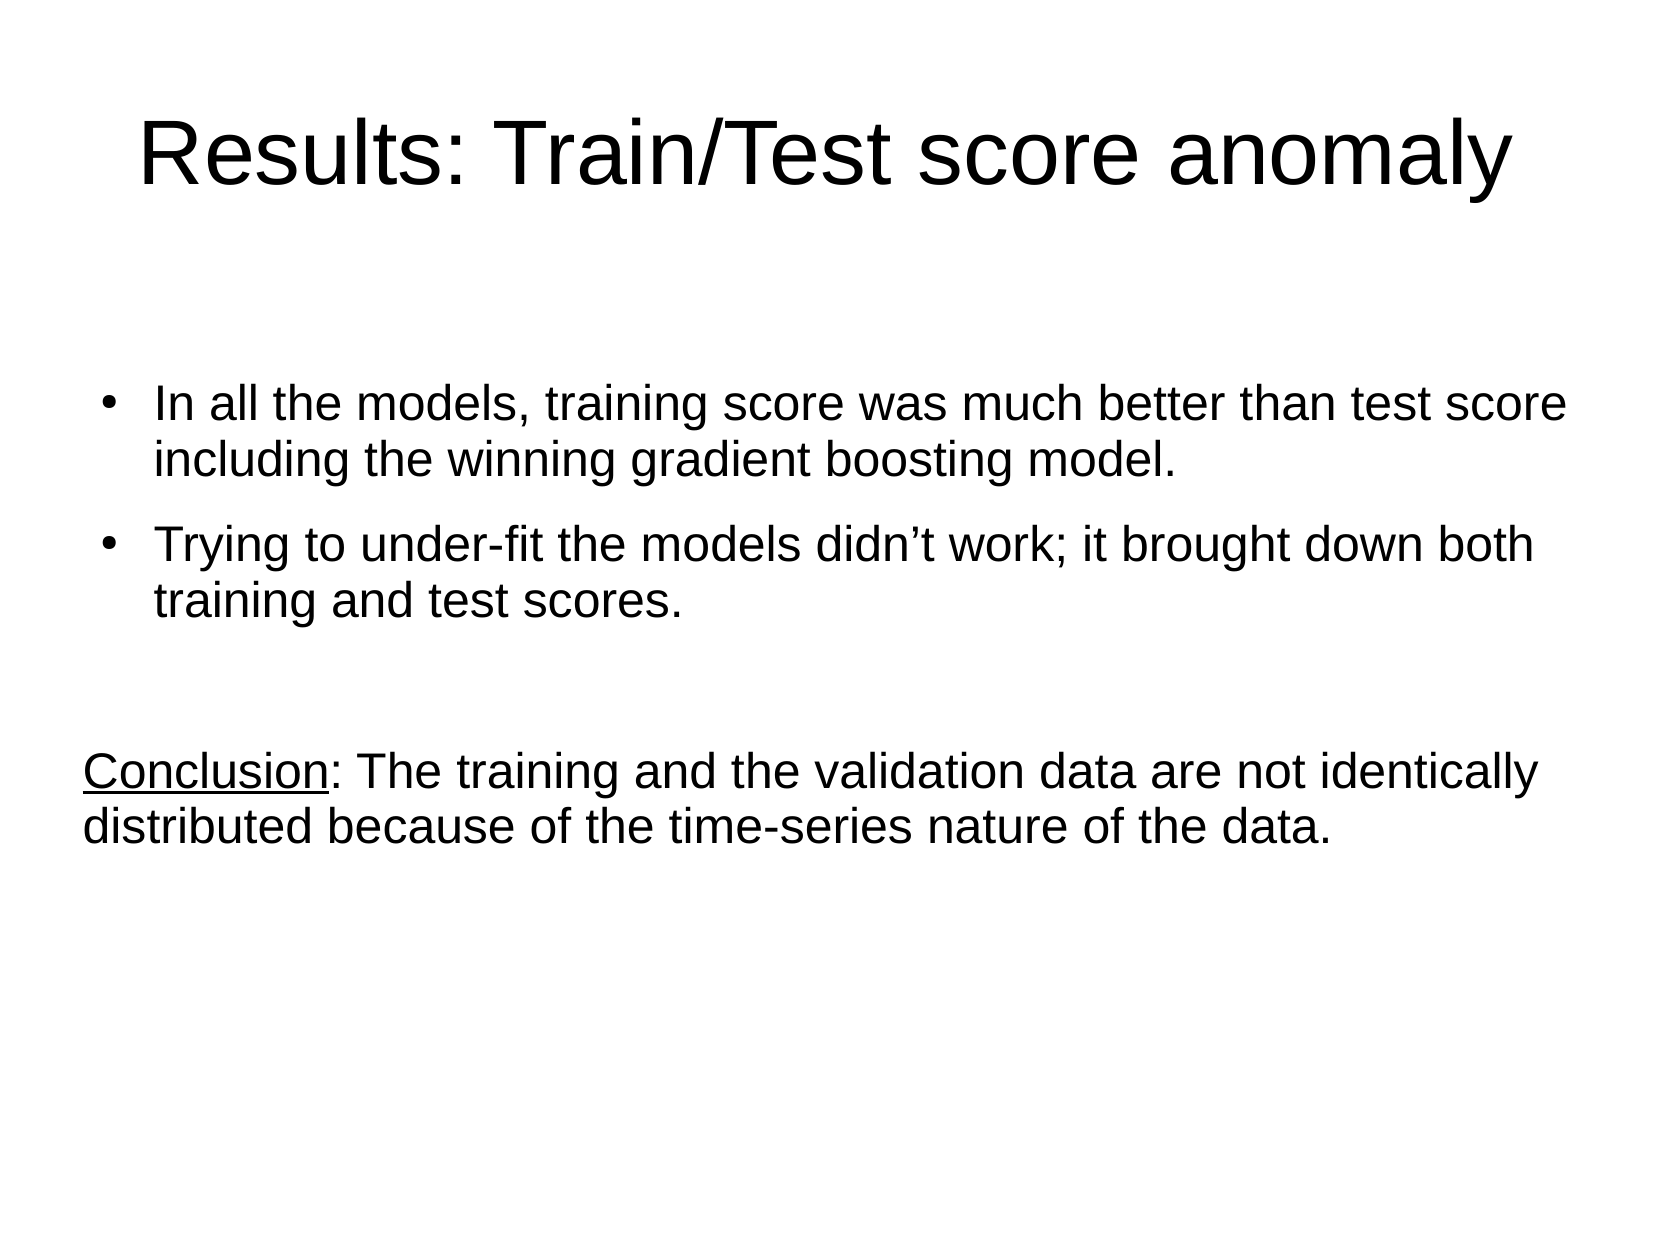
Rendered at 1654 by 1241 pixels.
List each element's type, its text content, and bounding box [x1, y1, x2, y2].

title Results: Train/Test score anomaly [82, 49, 1571, 257]
list In all the models, training score was much better than test score including the winning gradient boosting model. Trying to under-fit the models didn’t work; it brought down both training and test scores. Conclusion: The training and the validation data are not identically distributed because of the time-series nature of the data. [82, 290, 1571, 1010]
